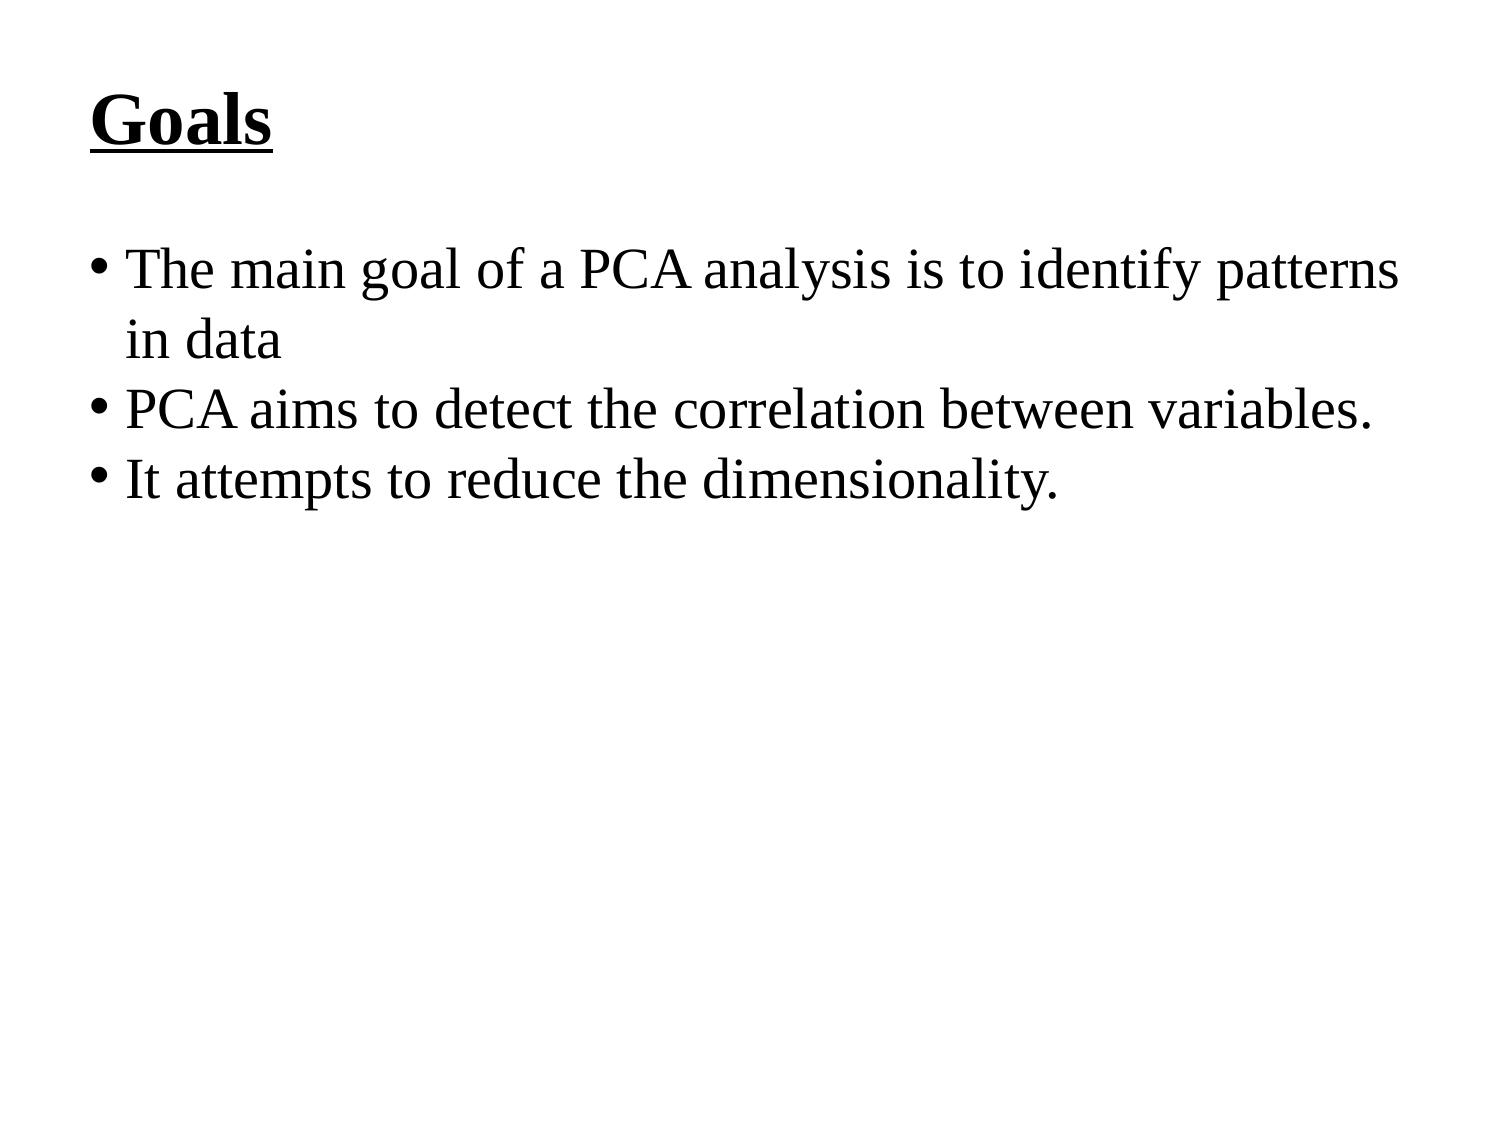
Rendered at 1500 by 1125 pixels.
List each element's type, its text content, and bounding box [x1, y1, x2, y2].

text_box Goals The main goal of a PCA analysis is to identify patterns in data PCA aims to detect the correlation between variables. It attempts to reduce the dimensionality. [75, 62, 1425, 1030]
